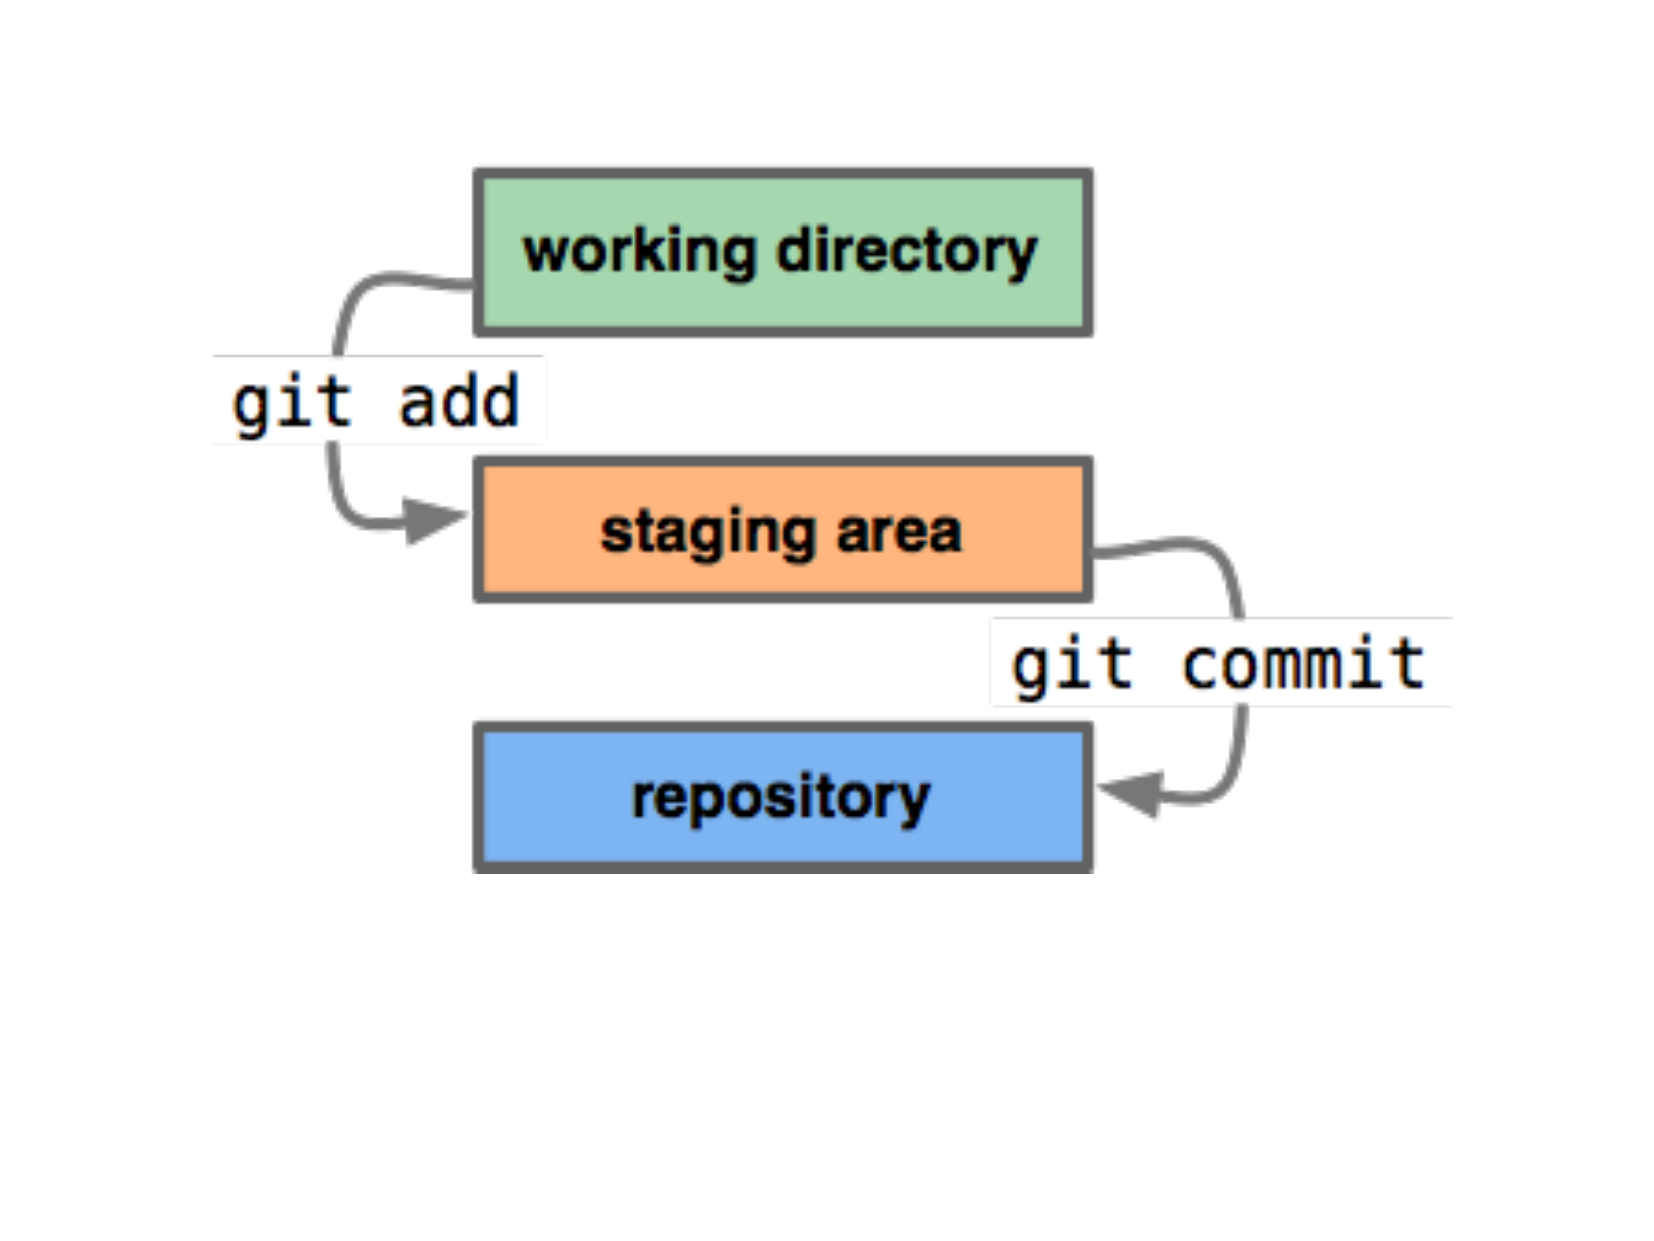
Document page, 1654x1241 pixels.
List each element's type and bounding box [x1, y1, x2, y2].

picture [212, 158, 1453, 875]
